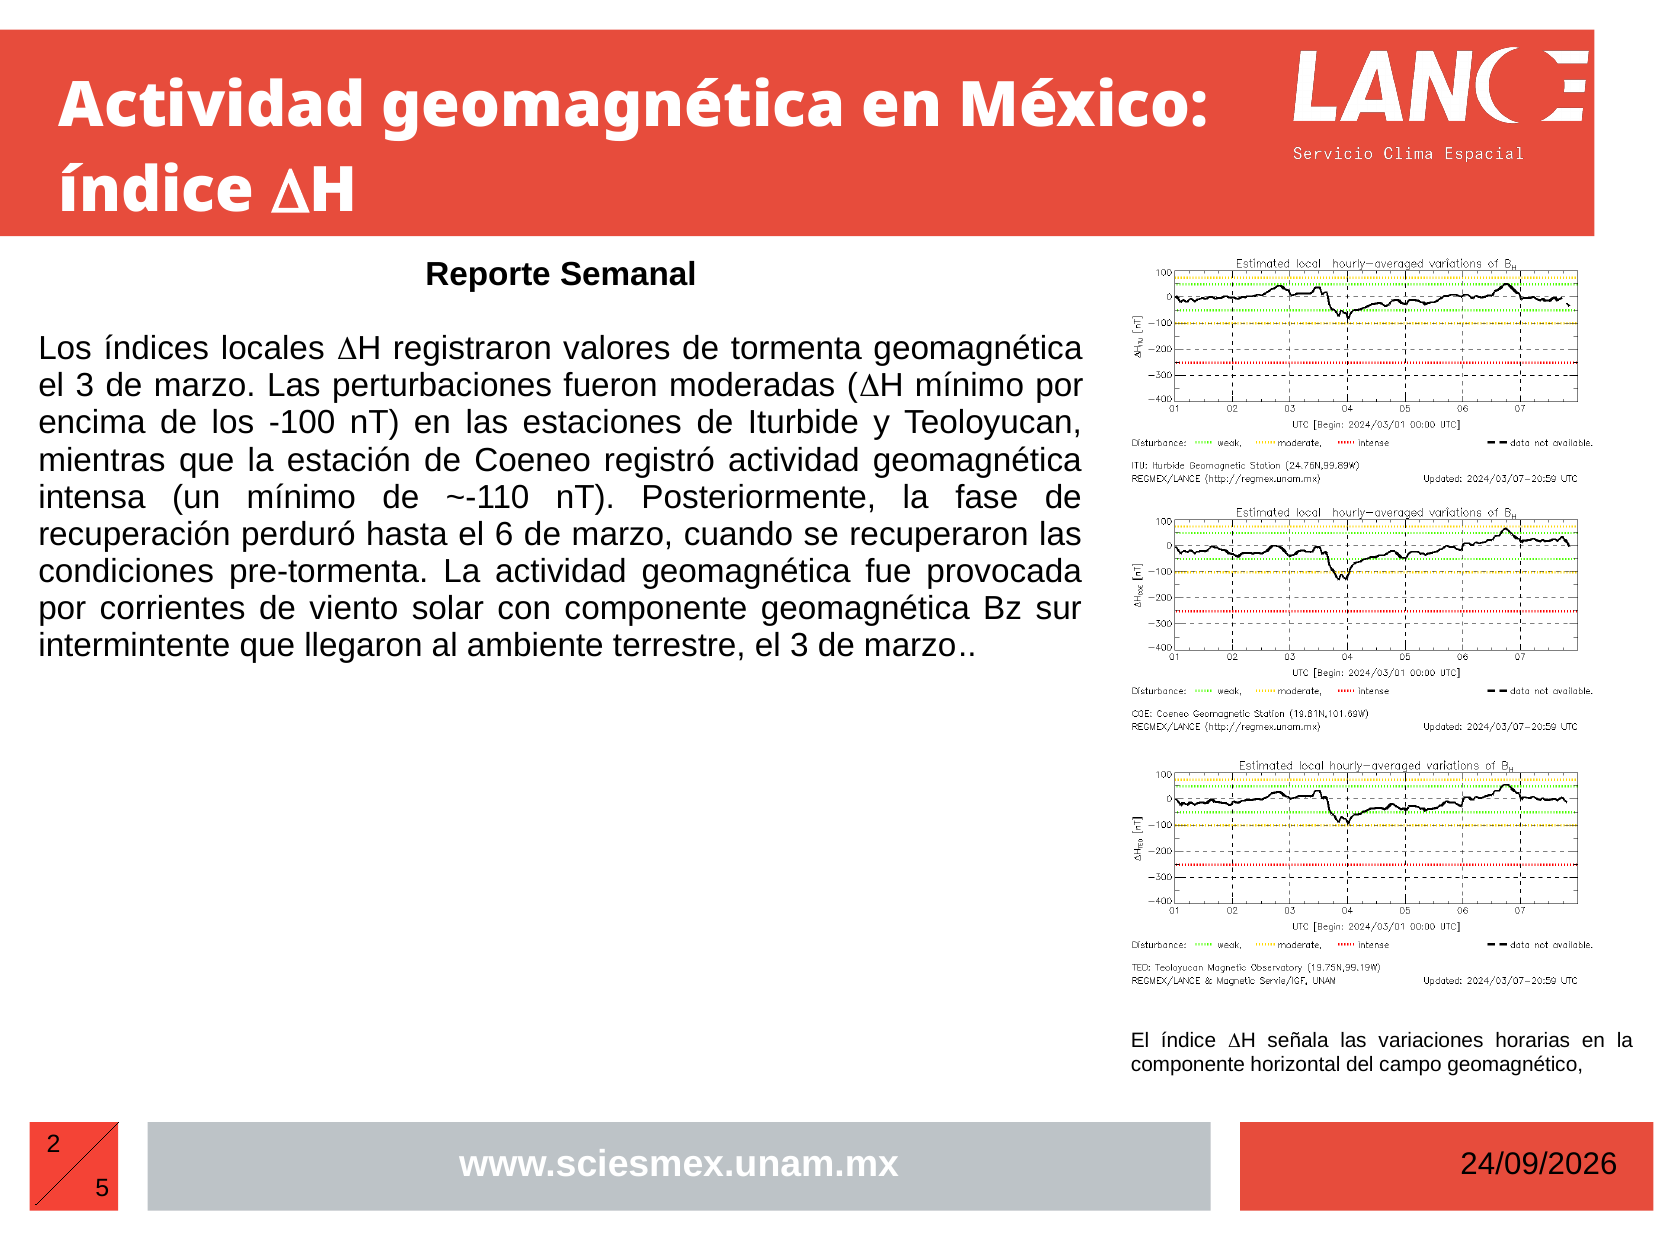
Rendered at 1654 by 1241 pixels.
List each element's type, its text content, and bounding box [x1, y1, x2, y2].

text_box El índice DH señala las variaciones horarias en la componente horizontal del campo geomagnético, [1116, 1021, 1648, 1084]
text_box 5 [35, 1151, 125, 1209]
picture [1127, 247, 1601, 485]
text_box <número> [31, 1122, 176, 1170]
picture [1127, 496, 1601, 733]
picture [1293, 47, 1589, 162]
text_box 07/03/2024 [1424, 1122, 1654, 1205]
text_box Reporte Semanal Los índices locales DH registraron valores de tormenta geomagnética el 3 de marzo. Las perturbaciones fueron moderadas (DH mínimo por encima de los -100 nT) en las estaciones de Iturbide y Teoloyucan, mientras que la estación de Coeneo registró actividad geomagnética intensa (un mínimo de ~-110 nT). Posteriormente, la fase de recuperación perduró hasta el 6 de marzo, cuando se recuperaron las condiciones pre-tormenta. La actividad geomagnética fue provocada por corrientes de viento solar con componente geomagnética Bz sur intermintente que llegaron al ambiente terrestre, el 3 de marzo.. [23, 248, 1099, 708]
title Actividad geomagnética en México: índice DH [59, 59, 1312, 207]
text_box www.sciesmex.unam.mx [153, 1122, 1205, 1205]
picture [1127, 749, 1601, 987]
